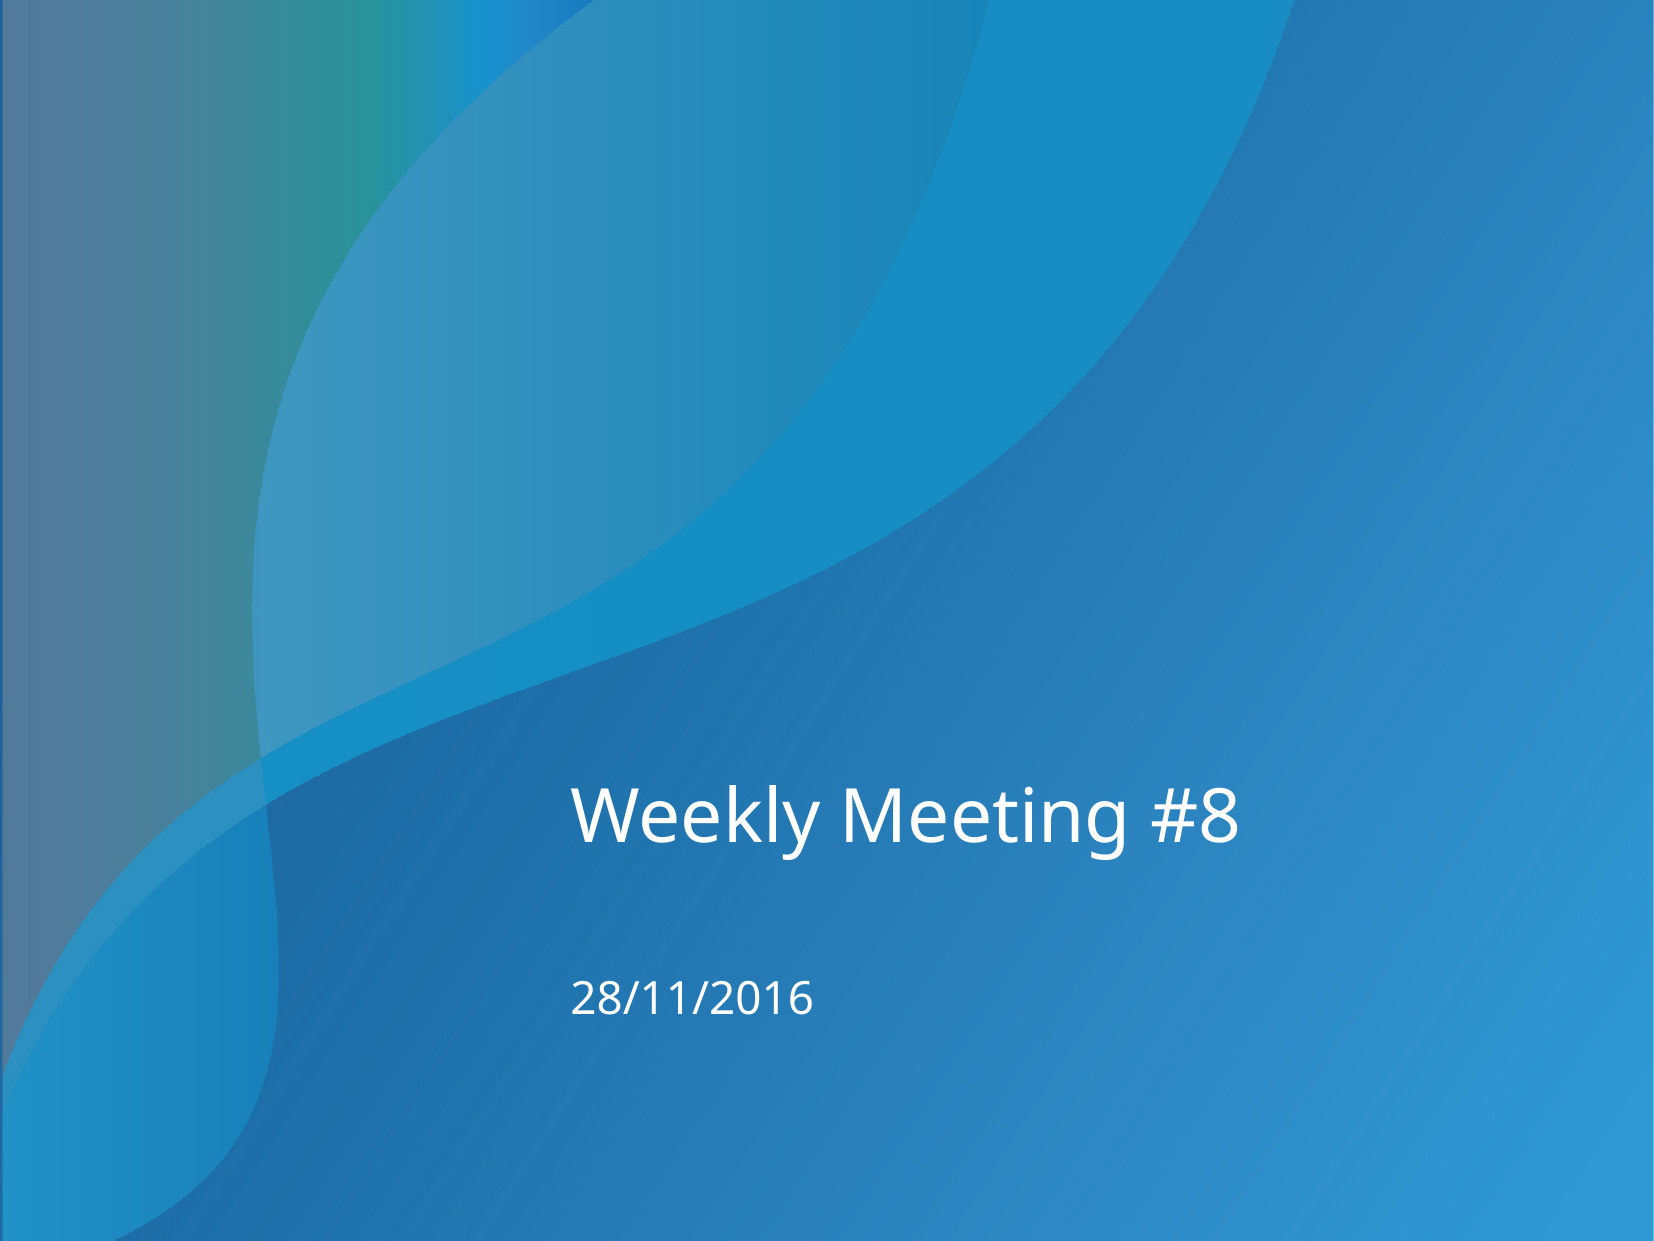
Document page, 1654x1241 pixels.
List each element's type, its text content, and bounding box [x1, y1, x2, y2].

title Weekly Meeting #8 [570, 702, 1497, 925]
subtitle 28/11/2016 [570, 927, 1262, 1066]
picture [0, 0, 1654, 1241]
